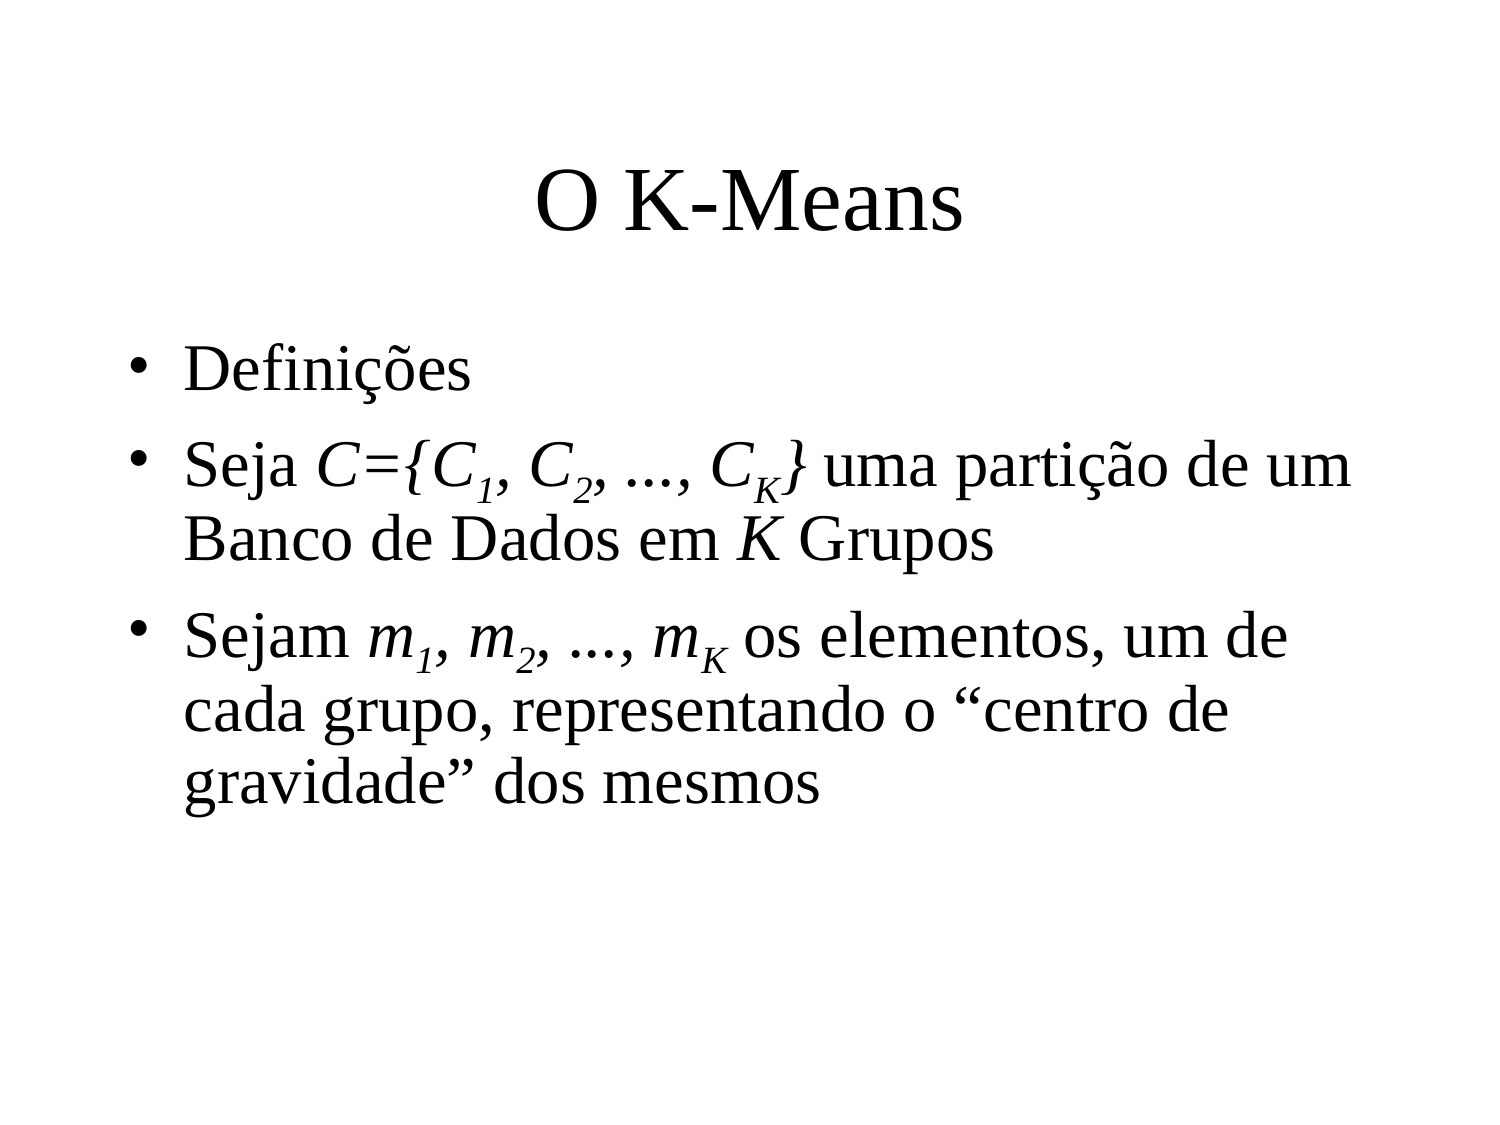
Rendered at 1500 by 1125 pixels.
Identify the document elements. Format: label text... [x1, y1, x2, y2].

title O K-Means [112, 99, 1388, 288]
list Definições Seja C={C1, C2, ..., CK} uma partição de um Banco de Dados em K Grupos Sejam m1, m2, ..., mK os elementos, um de cada grupo, representando o “centro de gravidade” dos mesmos [112, 324, 1388, 1001]
